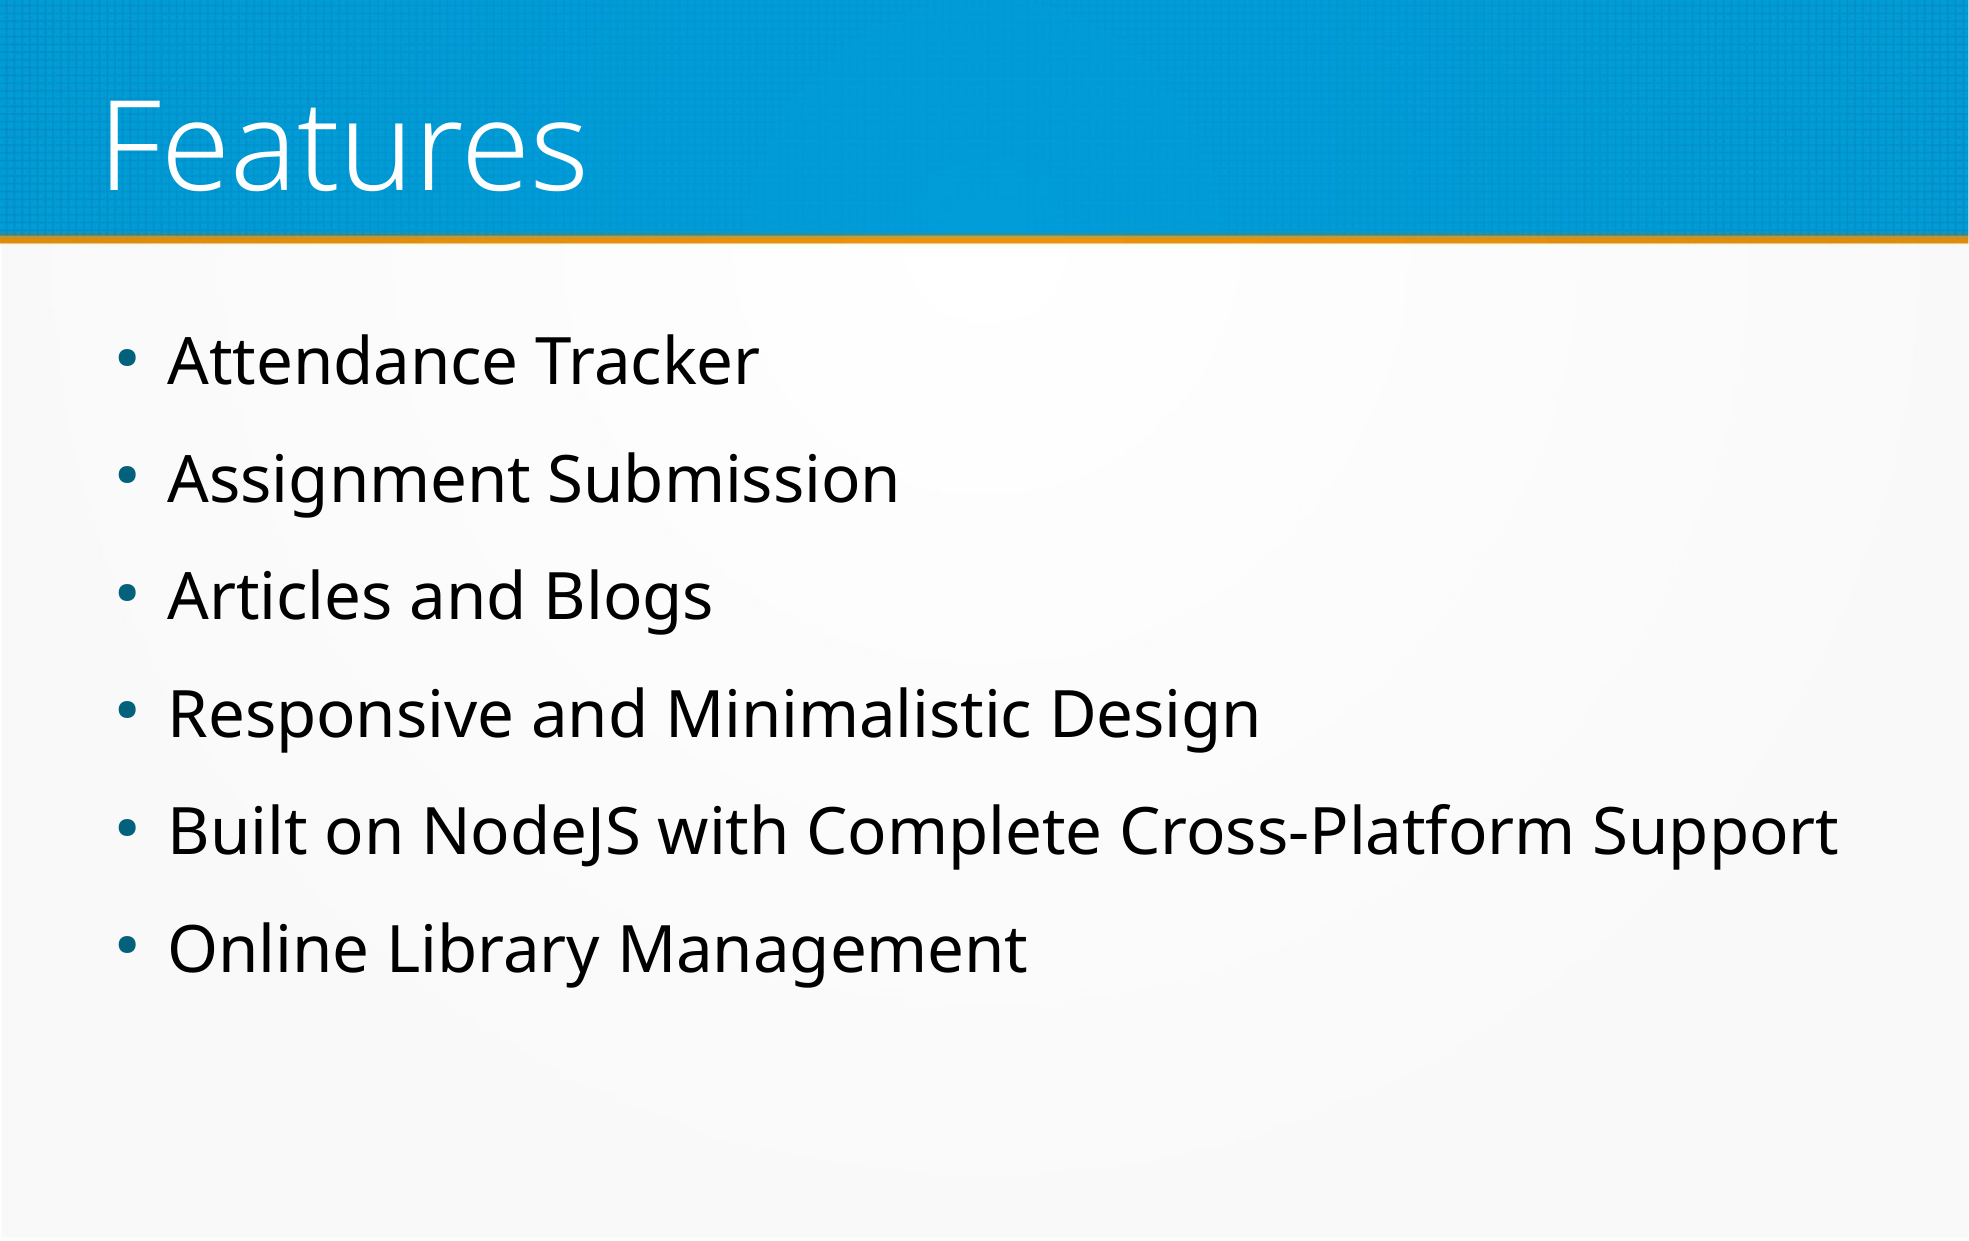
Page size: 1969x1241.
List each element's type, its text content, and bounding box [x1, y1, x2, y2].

list Attendance Tracker Assignment Submission Articles and Blogs Responsive and Minimalistic Design Built on NodeJS with Complete Cross-Platform Support Online Library Management [98, 315, 1861, 1081]
title Features [98, 19, 1870, 227]
picture [0, 233, 1969, 1241]
